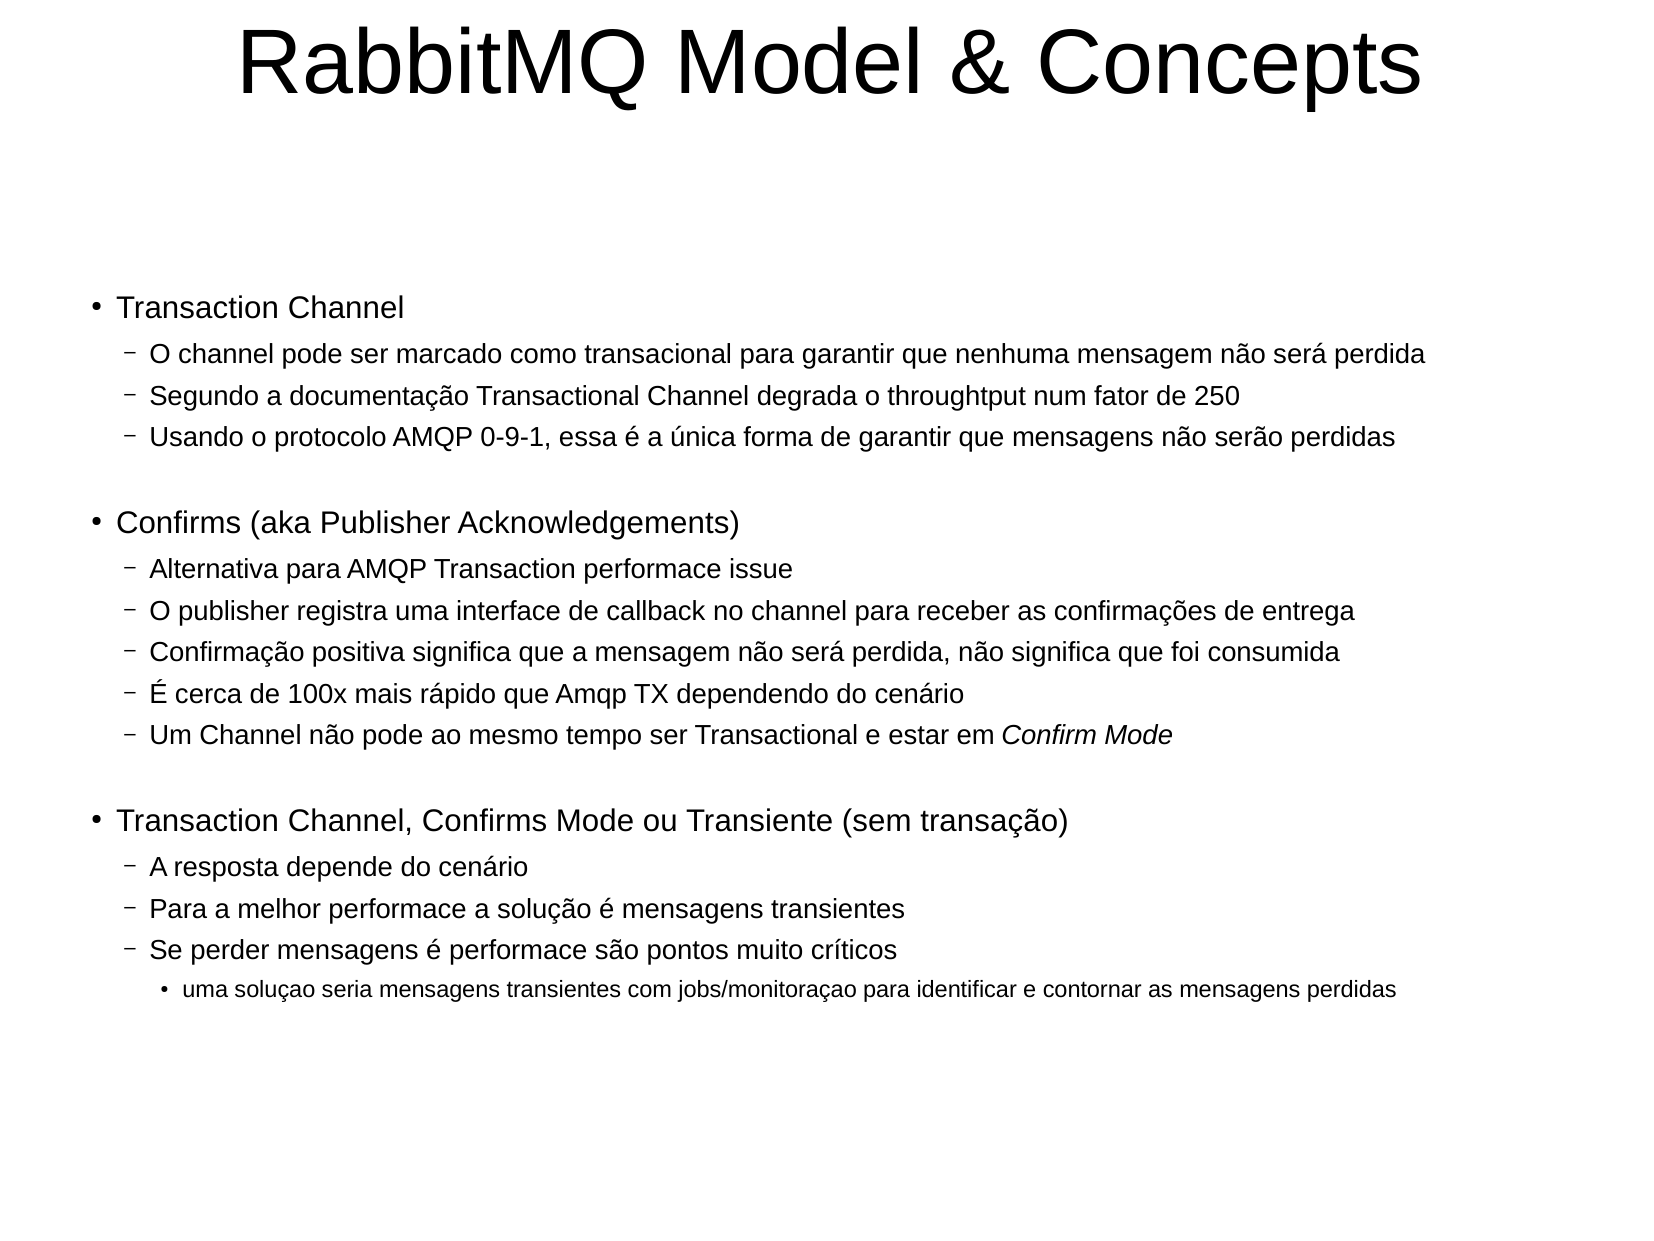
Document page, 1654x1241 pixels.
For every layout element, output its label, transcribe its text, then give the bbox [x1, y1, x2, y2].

title RabbitMQ Model & Concepts [86, 0, 1576, 136]
list Transaction Channel O channel pode ser marcado como transacional para garantir que nenhuma mensagem não será perdida Segundo a documentação Transactional Channel degrada o throughtput num fator de 250 Usando o protocolo AMQP 0-9-1, essa é a única forma de garantir que mensagens não serão perdidas Confirms (aka Publisher Acknowledgements) Alternativa para AMQP Transaction performace issue O publisher registra uma interface de callback no channel para receber as confirmações de entrega Confirmação positiva significa que a mensagem não será perdida, não significa que foi consumida É cerca de 100x mais rápido que Amqp TX dependendo do cenário Um Channel não pode ao mesmo tempo ser Transactional e estar em Confirm Mode Transaction Channel, Confirms Mode ou Transiente (sem transação) A resposta depende do cenário Para a melhor performace a solução é mensagens transientes Se perder mensagens é performace são pontos muito críticos uma soluçao seria mensagens transientes com jobs/monitoraçao para identificar e contornar as mensagens perdidas [82, 290, 1571, 1010]
